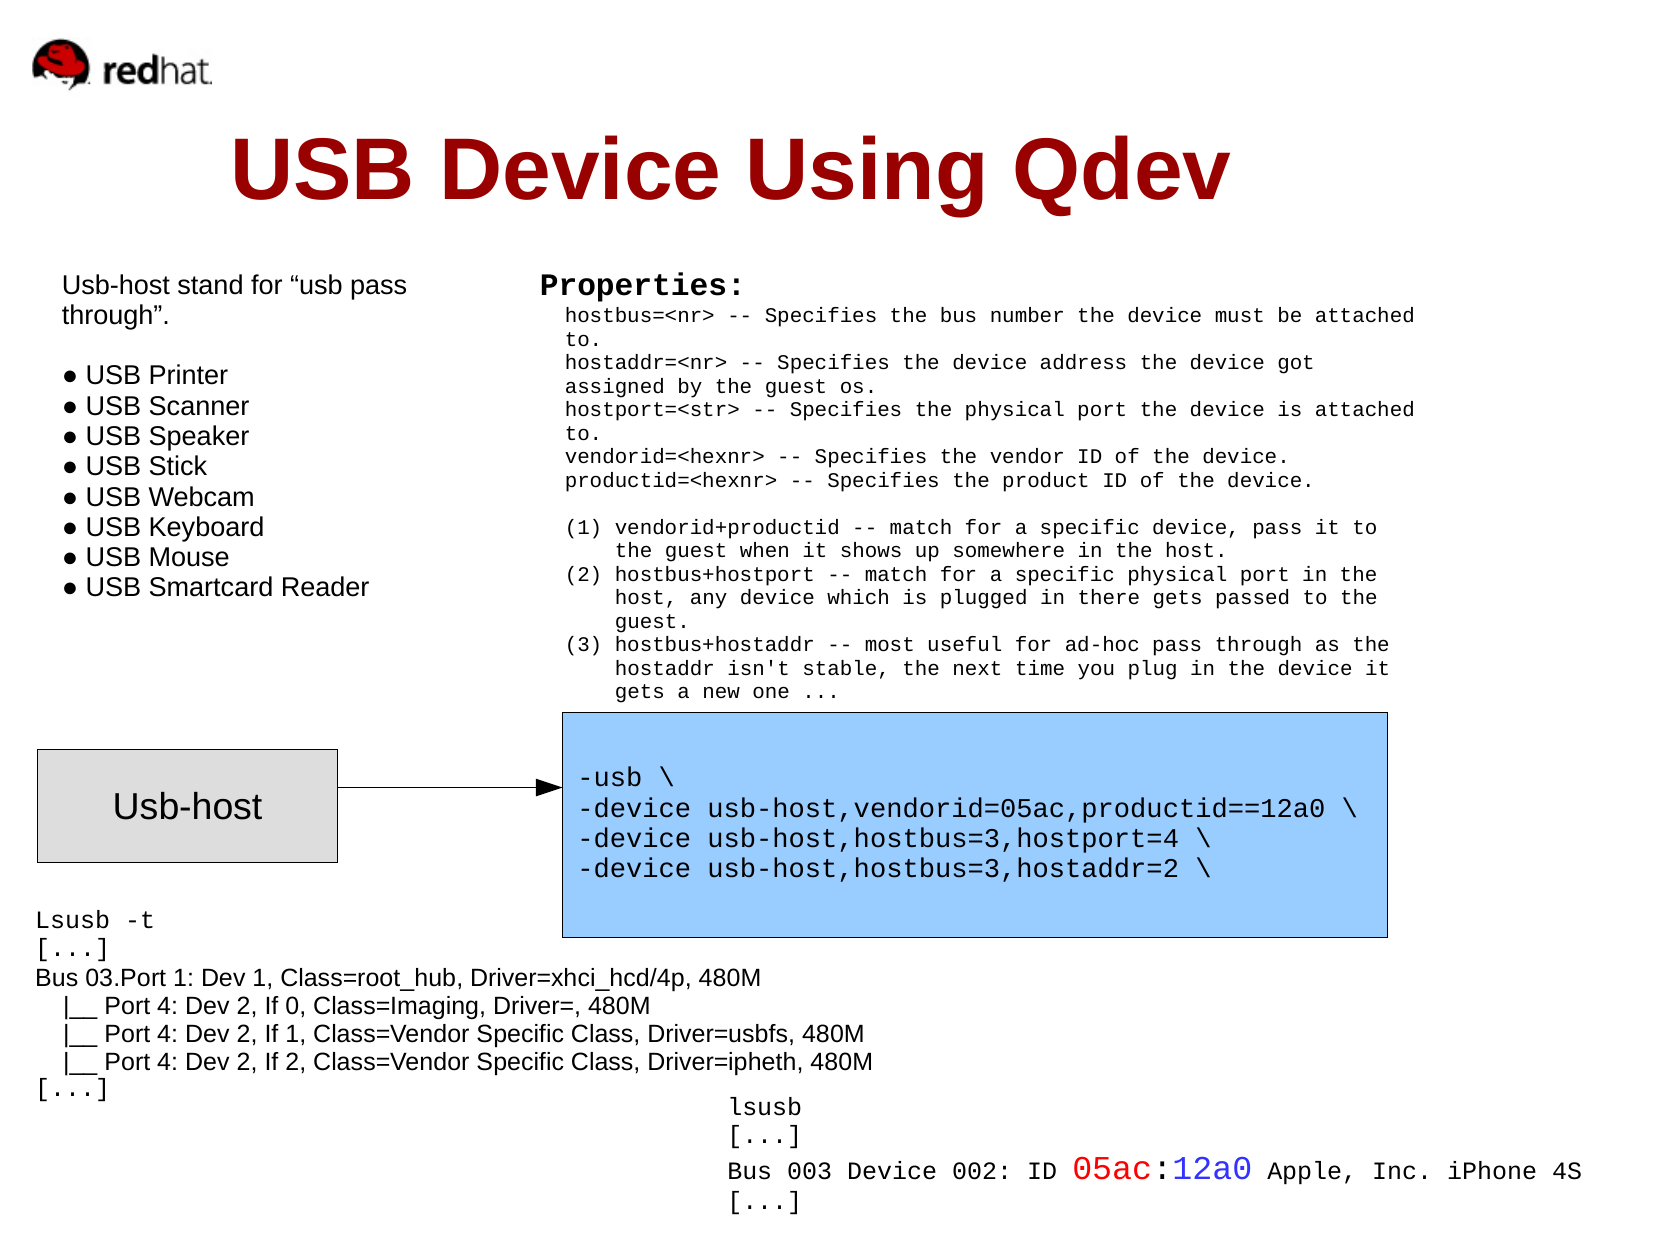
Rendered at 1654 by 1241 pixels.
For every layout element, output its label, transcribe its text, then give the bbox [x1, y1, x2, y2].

text_box USB Device Using Qdev [150, 112, 1313, 226]
text_box Usb-host stand for “usb pass through”. ● USB Printer ● USB Scanner ● USB Speaker ● USB Stick ● USB Webcam ● USB Keyboard ● USB Mouse ● USB Smartcard Reader [47, 262, 526, 610]
text_box (1) vendorid+productid -- match for a specific device, pass it to the guest when it shows up somewhere in the host. (2) hostbus+hostport -- match for a specific physical port in the host, any device which is plugged in there gets passed to the guest. (3) hostbus+hostaddr -- most useful for ad-hoc pass through as the hostaddr isn't stable, the next time you plug in the device it gets a new one ... [525, 509, 1405, 713]
picture [31, 37, 212, 98]
text_box Lsusb -t [...] Bus 03.Port 1: Dev 1, Class=root_hub, Driver=xhci_hcd/4p, 480M |__ Port 4: Dev 2, If 0, Class=Imaging, Driver=, 480M |__ Port 4: Dev 2, If 1, Class=Vendor Specific Class, Driver=usbfs, 480M |__ Port 4: Dev 2, If 2, Class=Vendor Specific Class, Driver=ipheth, 480M [...] [20, 900, 901, 1112]
text_box -usb \ -device usb-host,vendorid=05ac,productid==12a0 \ -device usb-host,hostbus=3,hostport=4 \ -device usb-host,hostbus=3,hostaddr=2 \ [562, 712, 1388, 938]
text_box lsusb [...] Bus 003 Device 002: ID 05ac:12a0 Apple, Inc. iPhone 4S [...] [712, 1087, 1651, 1225]
text_box Properties: hostbus=<nr> -- Specifies the bus number the device must be attached to. hostaddr=<nr> -- Specifies the device address the device got assigned by the guest os. hostport=<str> -- Specifies the physical port the device is attached to. vendorid=<hexnr> -- Specifies the vendor ID of the device. productid=<hexnr> -- Specifies the product ID of the device. [525, 262, 1430, 501]
text_box Usb-host [37, 749, 338, 863]
